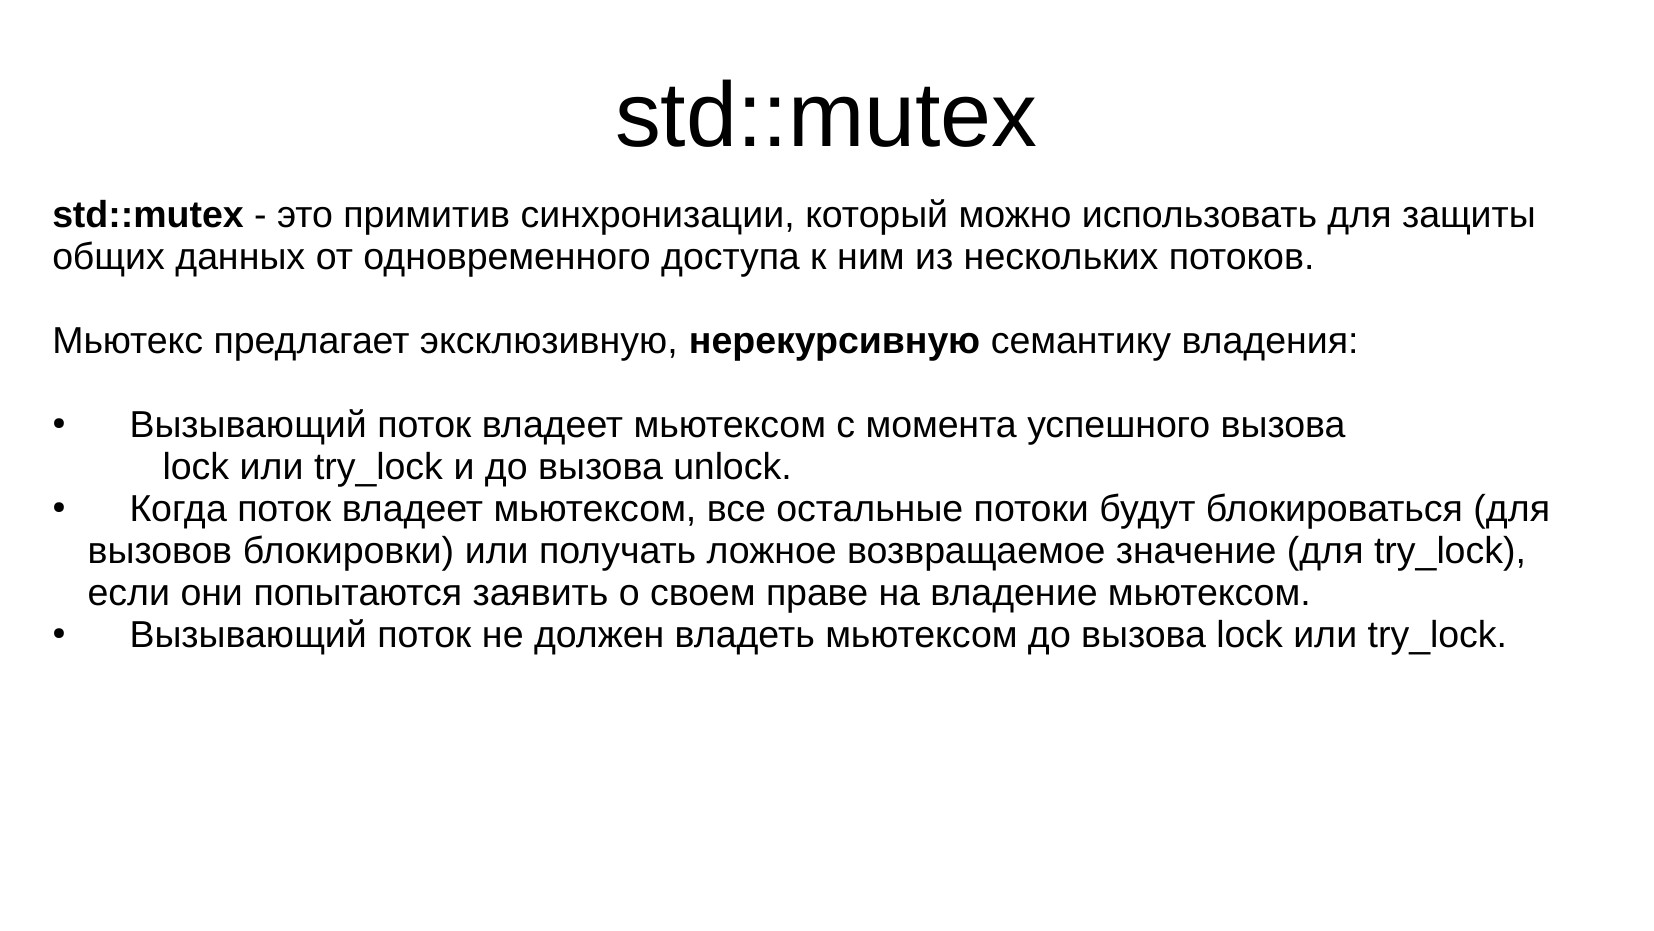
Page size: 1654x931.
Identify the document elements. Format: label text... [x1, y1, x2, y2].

title std::mutex [82, 37, 1571, 186]
text_box std::mutex - это примитив синхронизации, который можно использовать для защиты общих данных от одновременного доступа к ним из нескольких потоков. Мьютекс предлагает эксклюзивную, нерекурсивную семантику владения: Вызывающий поток владеет мьютексом с момента успешного вызова lock или try_lock и до вызова unlock. Когда поток владеет мьютексом, все остальные потоки будут блокироваться (для вызовов блокировки) или получать ложное возвращаемое значение (для try_lock), если они попытаются заявить о своем праве на владение мьютексом. Вызывающий поток не должен владеть мьютексом до вызова lock или try_lock. [37, 186, 1613, 747]
